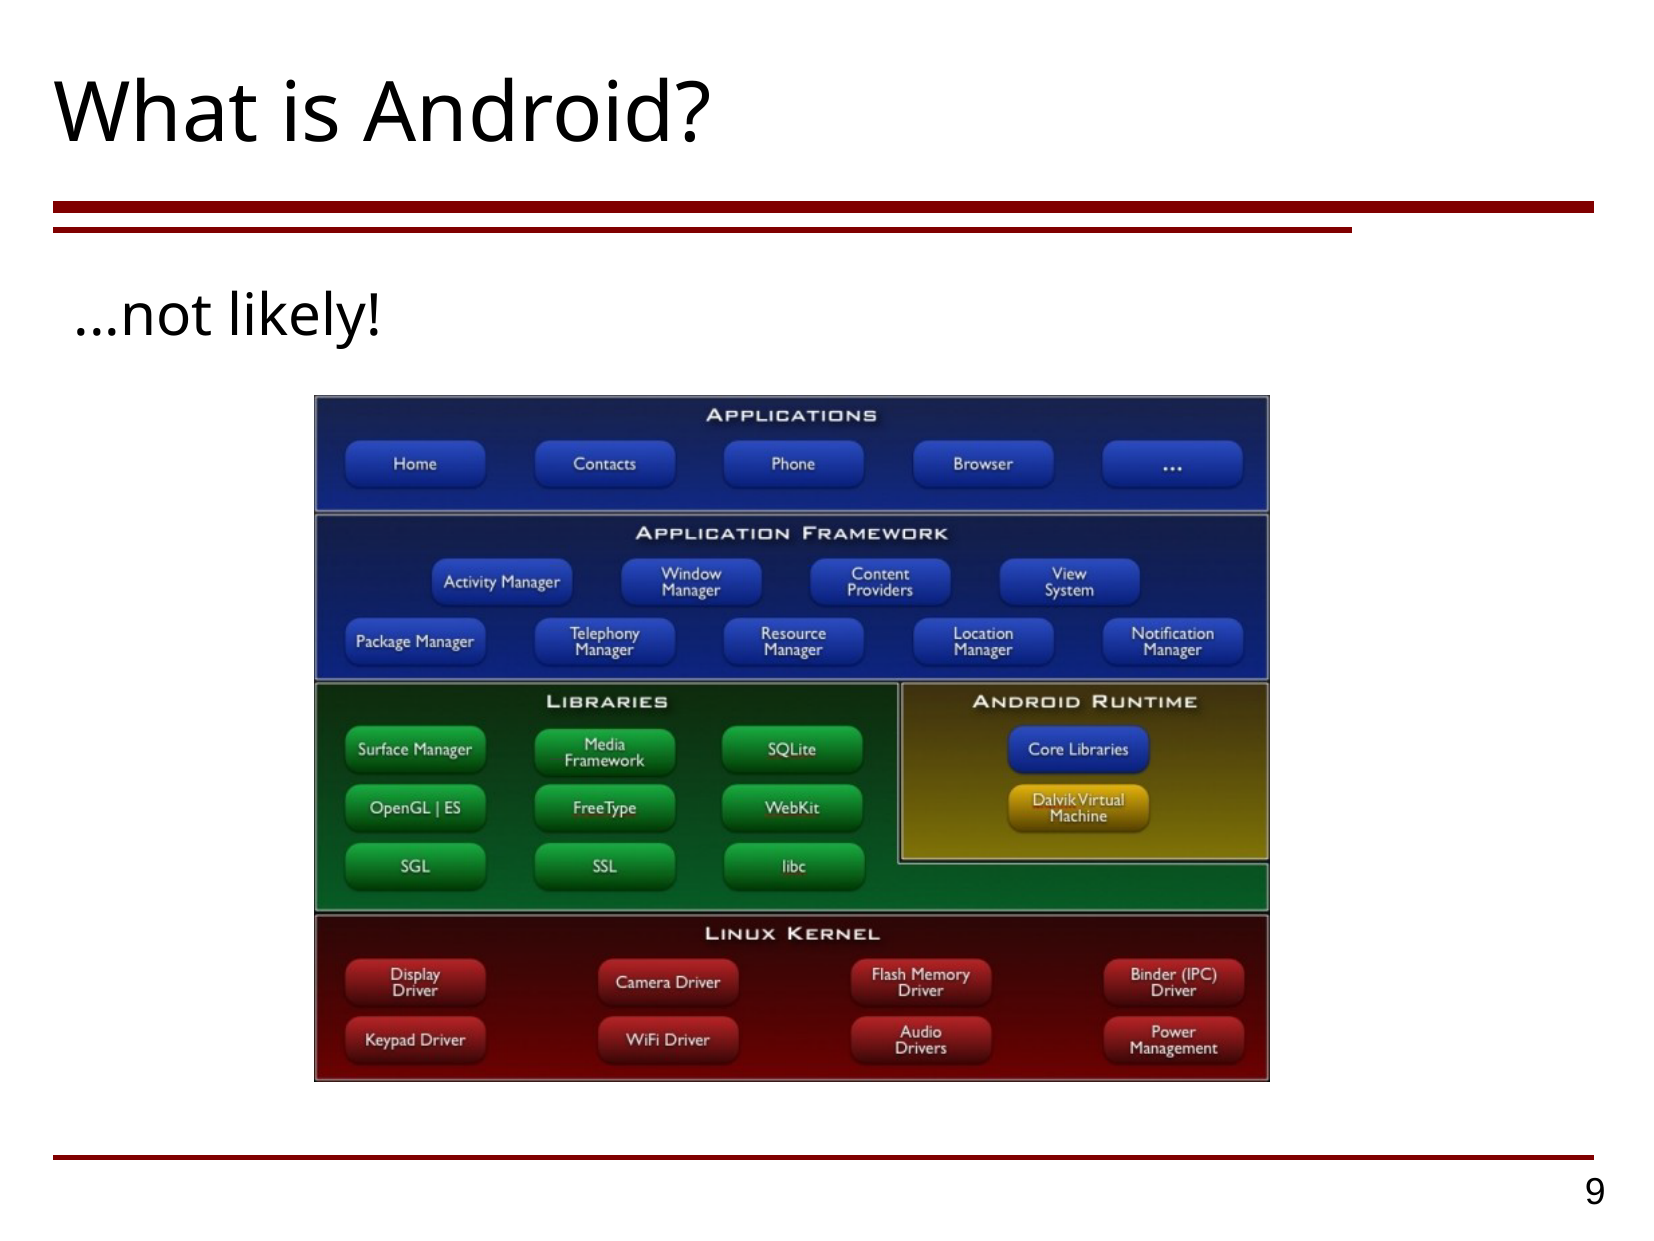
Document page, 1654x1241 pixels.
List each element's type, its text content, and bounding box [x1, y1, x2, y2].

picture [314, 395, 1270, 1082]
text_box <number> [35, 1163, 1654, 1221]
text_box ...not likely! [59, 265, 381, 359]
subtitle What is Android? [53, 48, 1542, 172]
